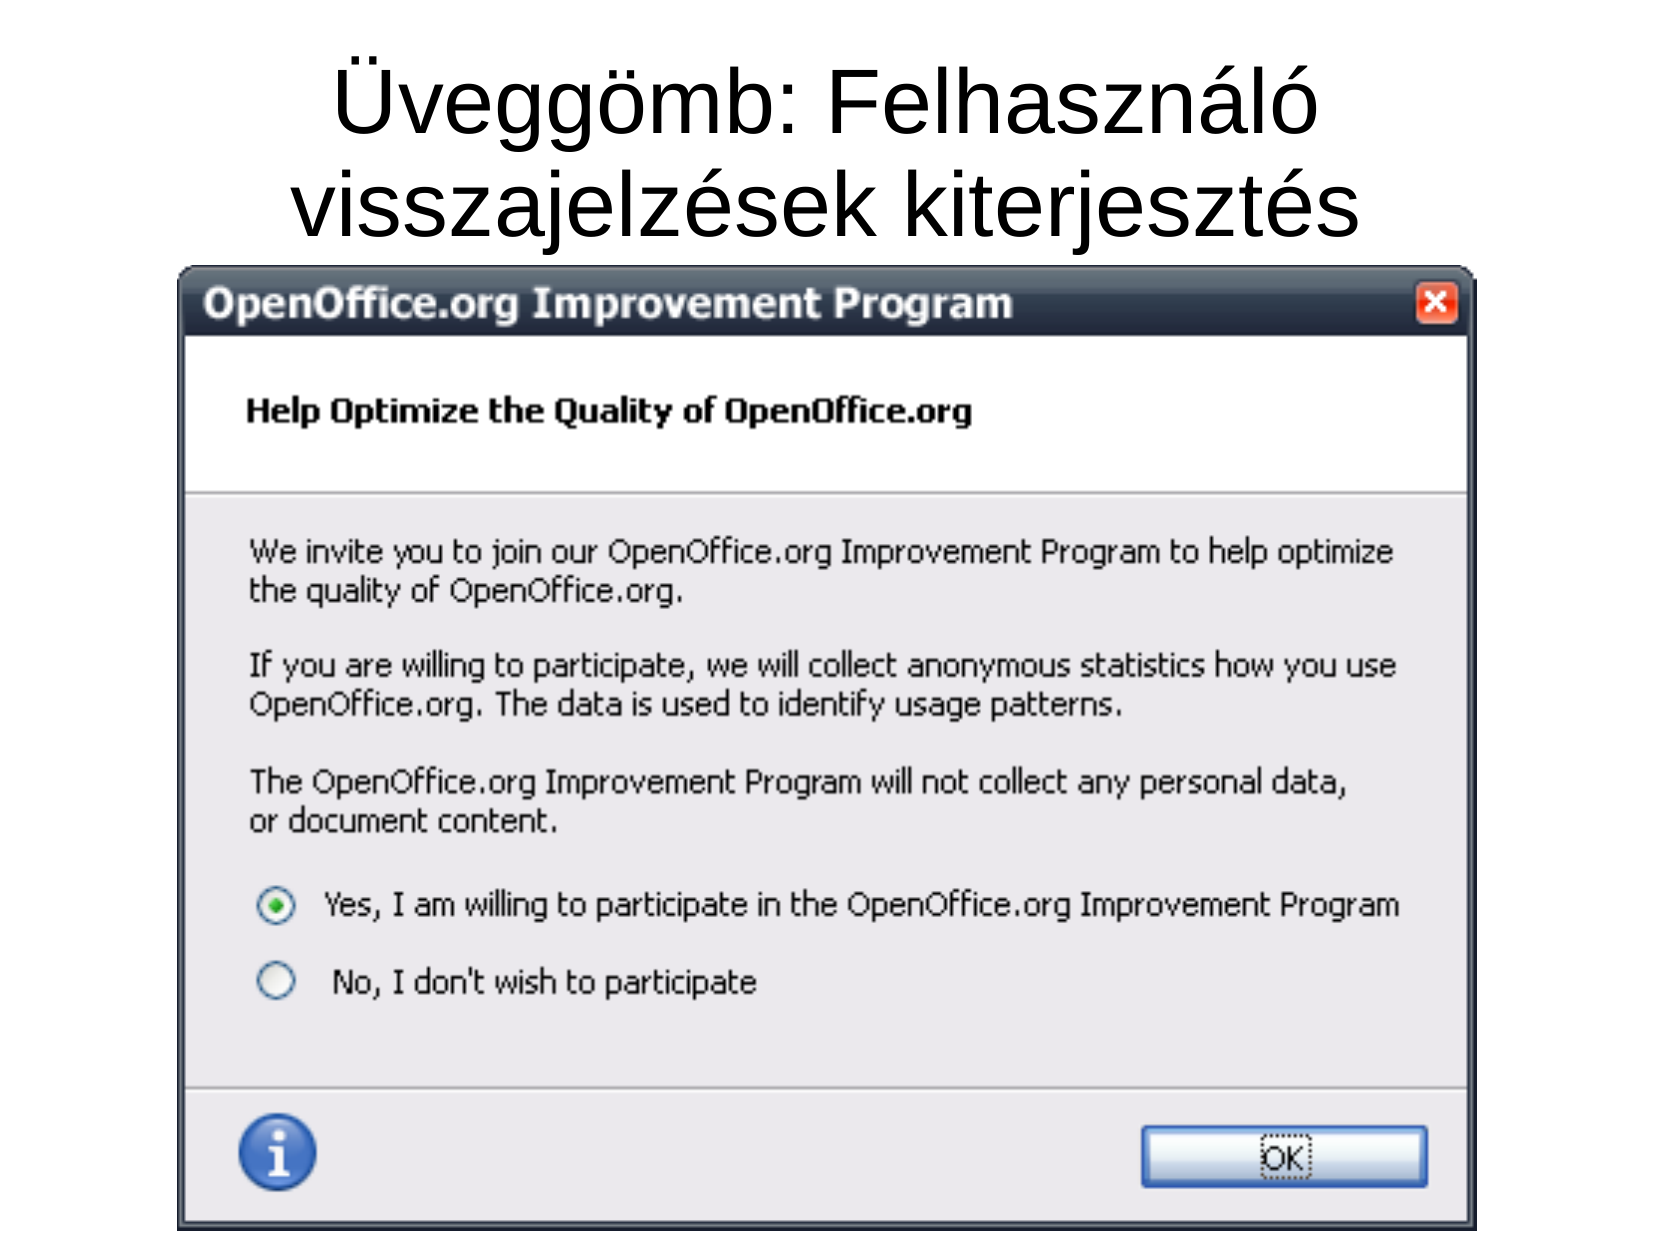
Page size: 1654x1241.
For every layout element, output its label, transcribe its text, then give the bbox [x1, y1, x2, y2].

title Üveggömb: Felhasználó visszajelzések kiterjesztés [82, 50, 1571, 256]
picture [177, 265, 1477, 1231]
